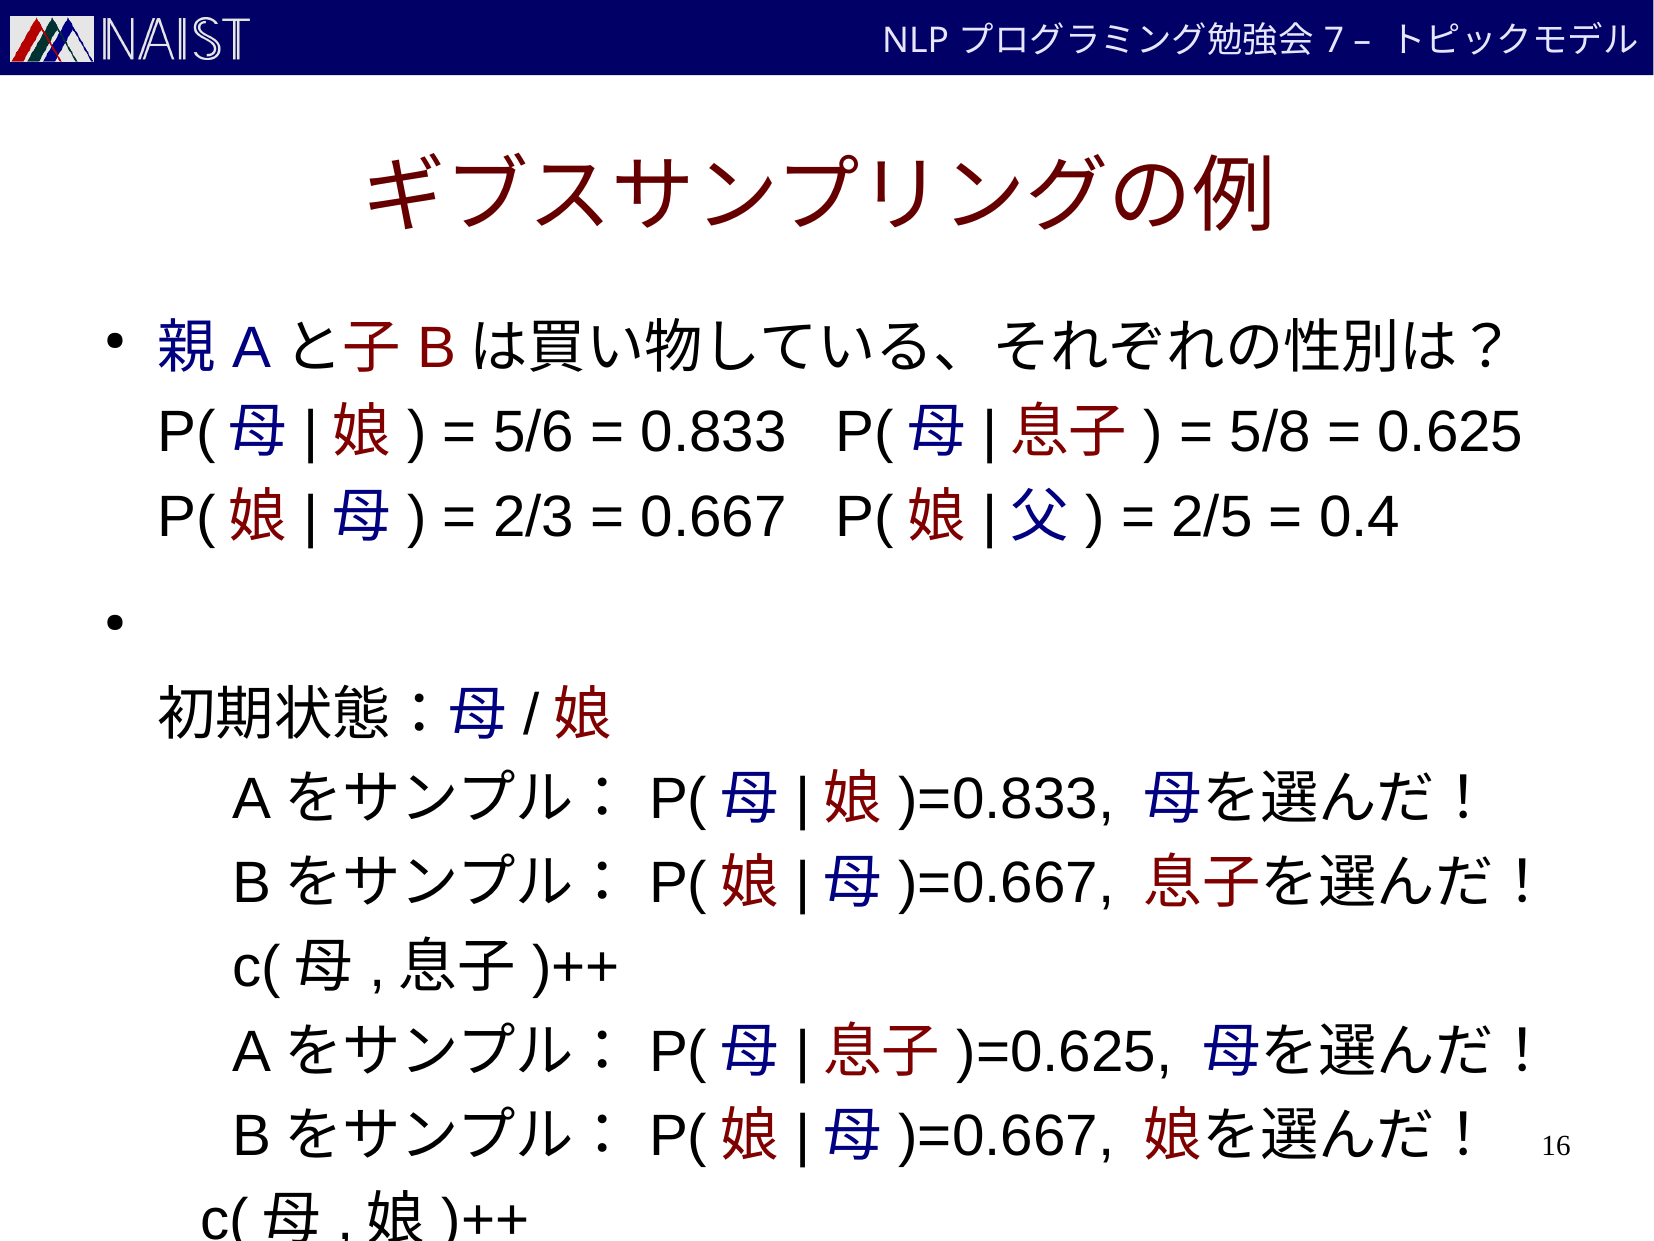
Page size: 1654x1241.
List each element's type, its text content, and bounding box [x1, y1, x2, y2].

picture [102, 17, 251, 60]
title ギブスサンプリングの例 [75, 100, 1564, 277]
list 親Aと子Bは買い物している、それぞれの性別は？ P(母|娘) = 5/6 = 0.833 P(母|息子) = 5/8 = 0.625 P(娘|母) = 2/3 = 0.667 P(娘|父) = 2/5 = 0.4 初期状態：母/娘 Aをサンプル：P(母|娘)=0.833, 母を選んだ！ Bをサンプル：P(娘|母)=0.667, 息子を選んだ！ c(母,息子)++ Aをサンプル：P(母|息子)=0.625, 母を選んだ！ Bをサンプル：P(娘|母)=0.667, 娘を選んだ！ c(母,娘)++ … [86, 300, 1576, 1201]
picture [10, 16, 94, 62]
